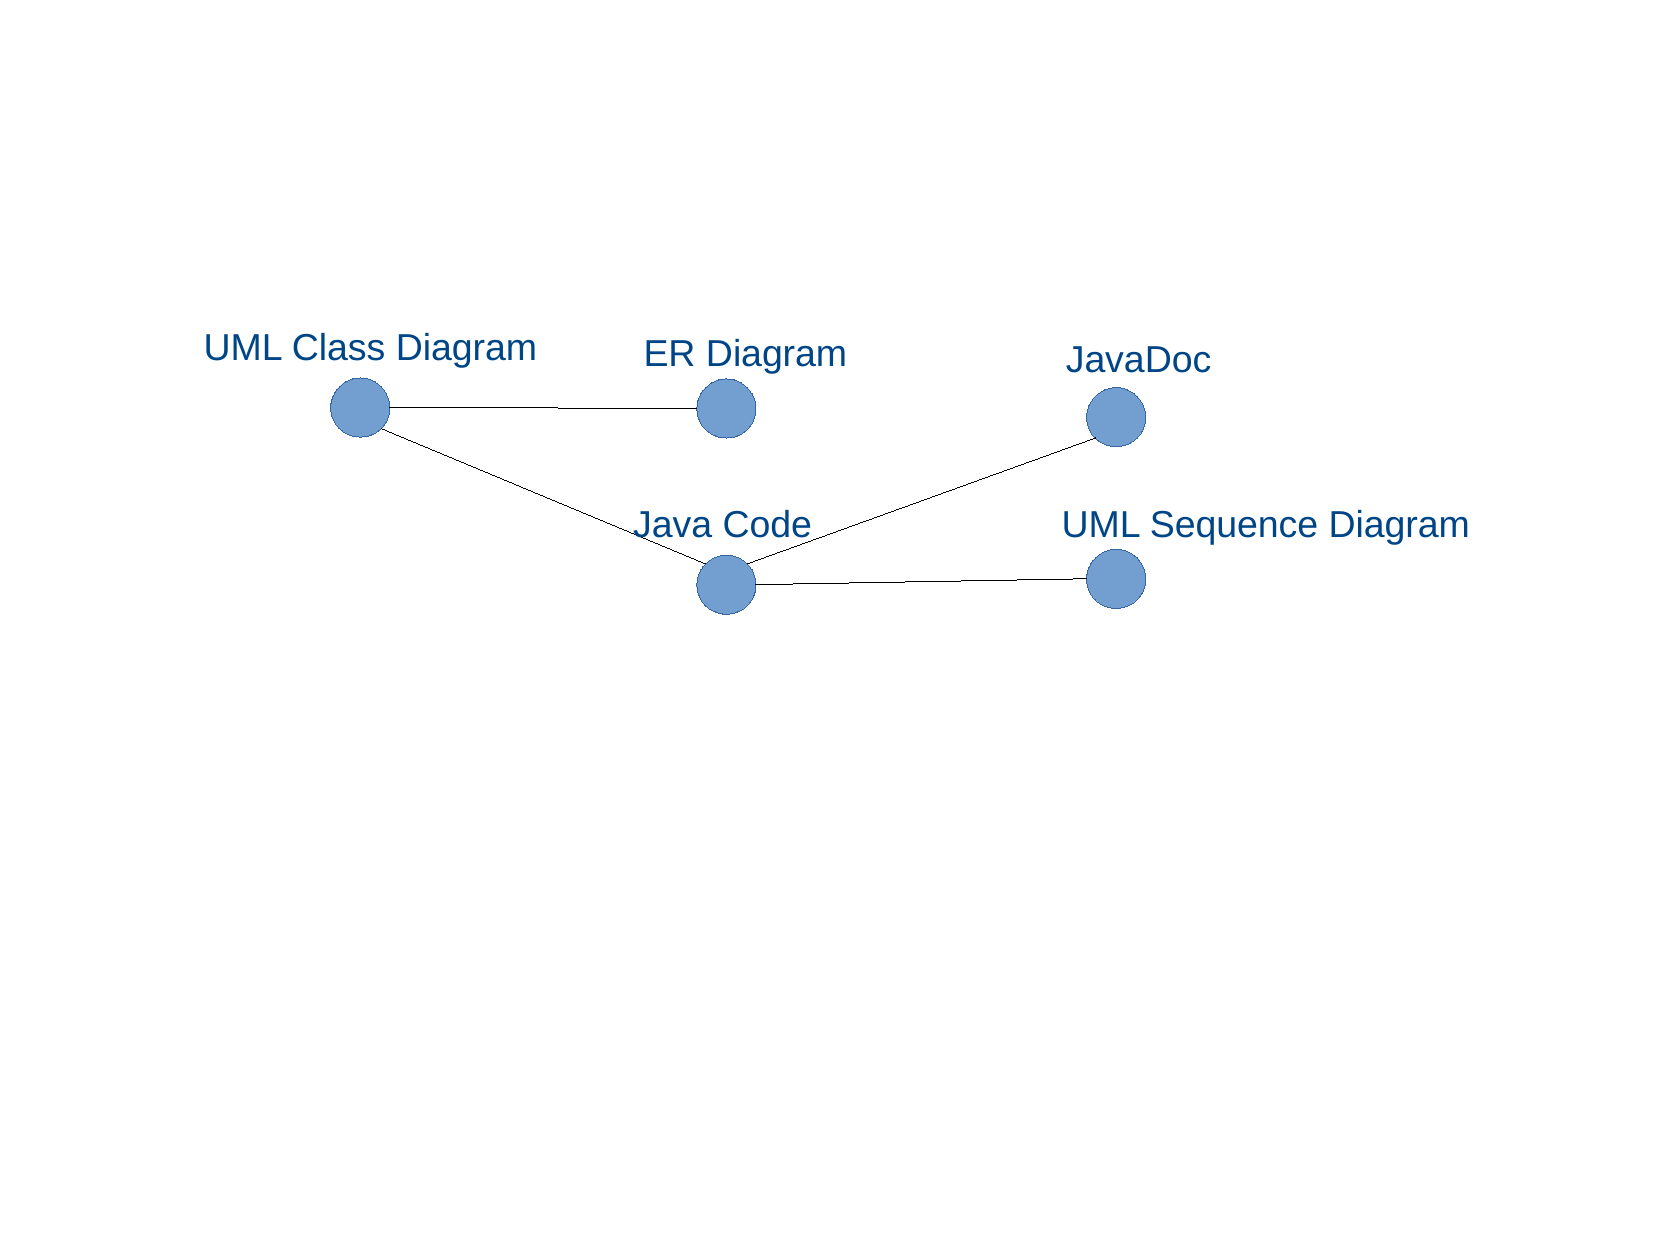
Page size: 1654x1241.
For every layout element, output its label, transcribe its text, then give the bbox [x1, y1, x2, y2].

text_box [1086, 553, 1146, 609]
text_box Java Code [618, 496, 827, 553]
text_box UML Sequence Diagram [1046, 496, 1485, 553]
text_box [1086, 388, 1146, 447]
text_box ER Diagram [628, 324, 863, 382]
text_box [696, 555, 756, 615]
text_box JavaDoc [1051, 330, 1229, 388]
text_box UML Class Diagram [188, 318, 552, 376]
text_box [330, 377, 390, 438]
text_box [696, 382, 756, 439]
